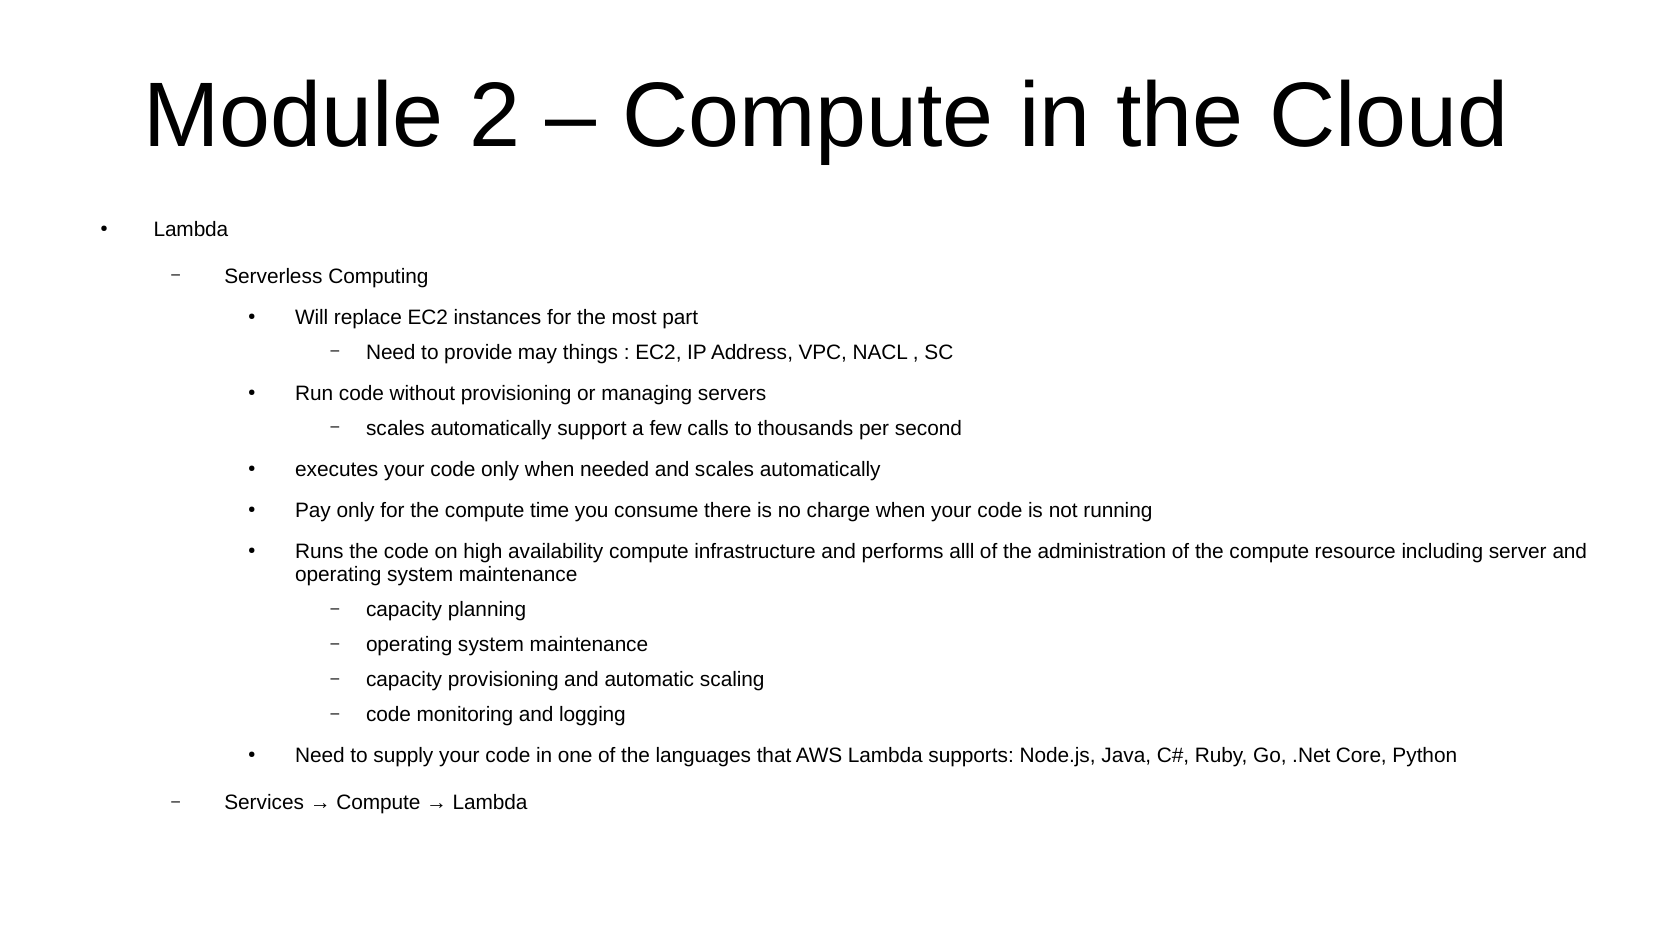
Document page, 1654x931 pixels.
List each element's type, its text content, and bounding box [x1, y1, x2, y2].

list Lambda Serverless Computing Will replace EC2 instances for the most part Need to provide may things : EC2, IP Address, VPC, NACL , SC Run code without provisioning or managing servers scales automatically support a few calls to thousands per second executes your code only when needed and scales automatically Pay only for the compute time you consume there is no charge when your code is not running Runs the code on high availability compute infrastructure and performs alll of the administration of the compute resource including server and operating system maintenance capacity planning operating system maintenance capacity provisioning and automatic scaling code monitoring and logging Need to supply your code in one of the languages that AWS Lambda supports: Node.js, Java, C#, Ruby, Go, .Net Core, Python Services → Compute → Lambda [82, 217, 1621, 916]
title Module 2 – Compute in the Cloud [82, 37, 1571, 193]
